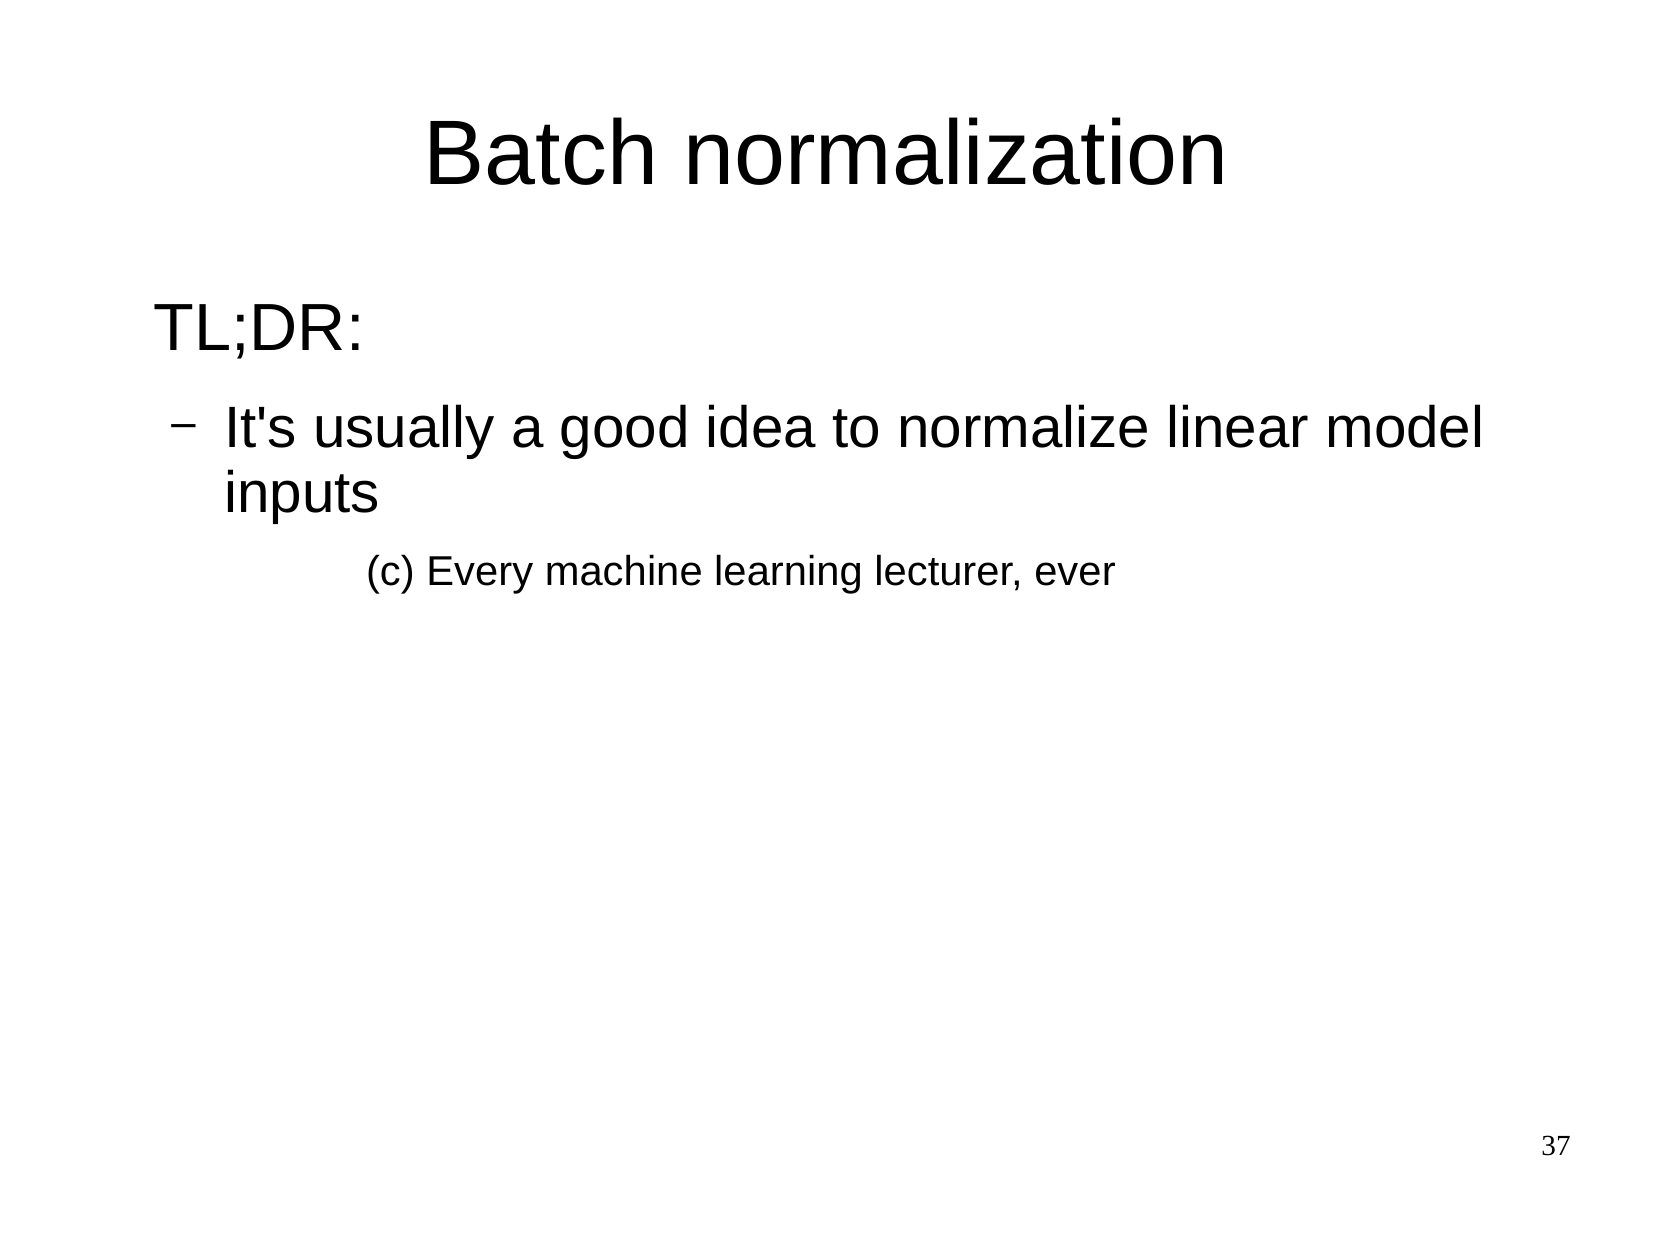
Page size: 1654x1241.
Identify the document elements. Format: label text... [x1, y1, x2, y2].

title Batch normalization [82, 49, 1571, 257]
list TL;DR: It's usually a good idea to normalize linear model inputs (c) Every machine learning lecturer, ever [82, 290, 1571, 1010]
